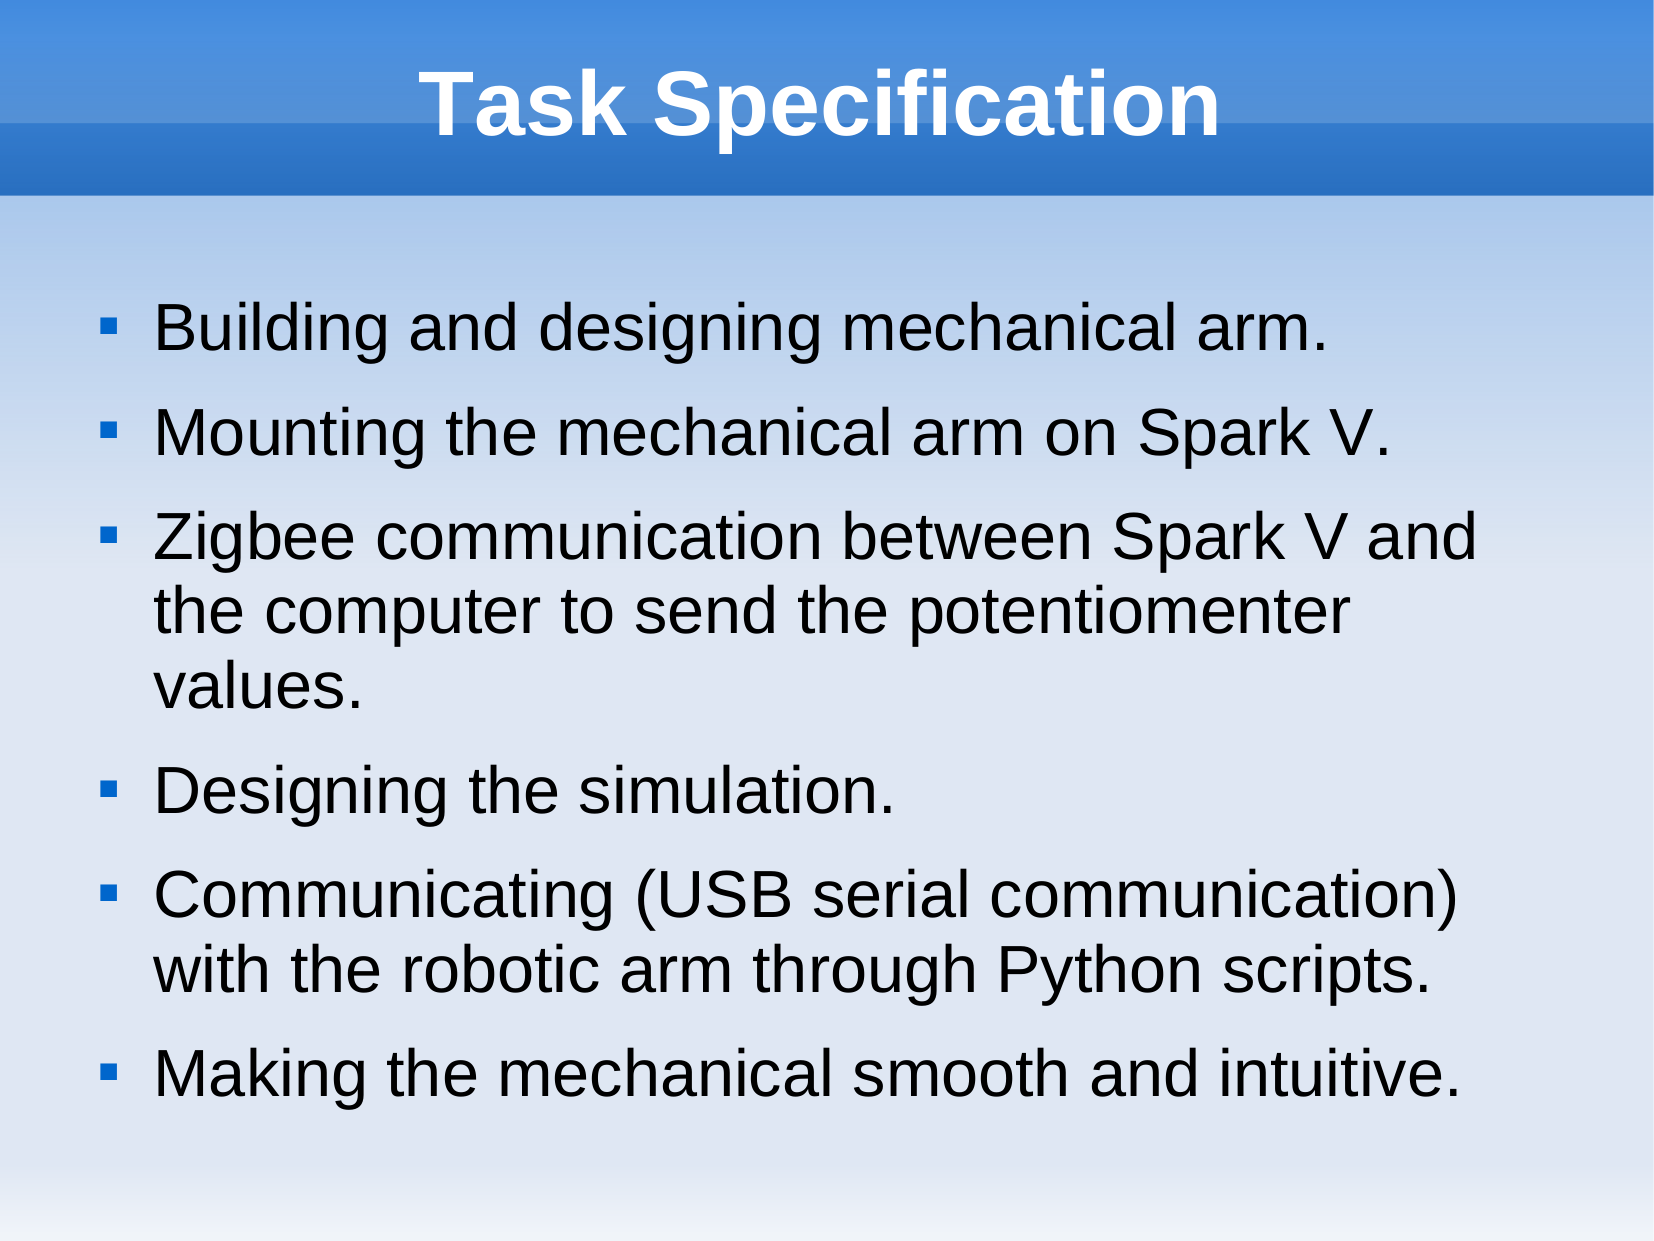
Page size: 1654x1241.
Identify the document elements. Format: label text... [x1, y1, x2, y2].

title Task Specification [76, 7, 1565, 200]
picture [0, 0, 1654, 1241]
list Building and designing mechanical arm. Mounting the mechanical arm on Spark V. Zigbee communication between Spark V and the computer to send the potentiomenter values. Designing the simulation. Communicating (USB serial communication) with the robotic arm through Python scripts. Making the mechanical smooth and intuitive. [82, 290, 1571, 1111]
